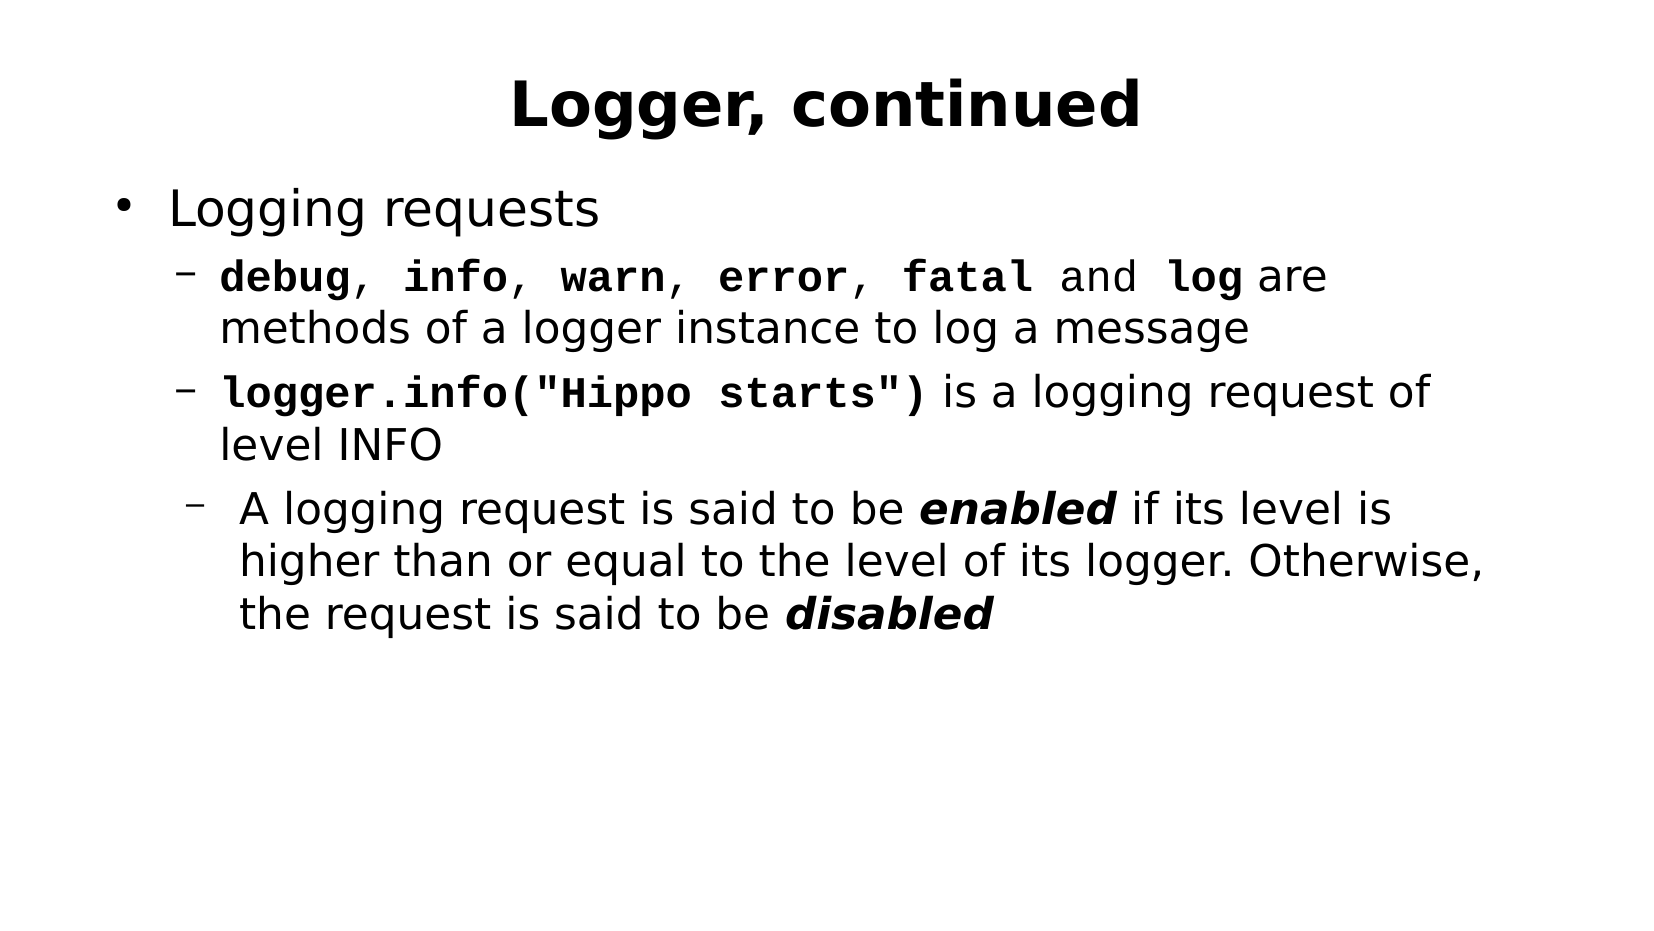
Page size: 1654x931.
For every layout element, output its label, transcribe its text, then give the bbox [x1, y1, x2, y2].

title Logger, continued [82, 36, 1571, 147]
list Logging requests debug, info, warn, error, fatal and log are methods of a logger instance to log a message logger.info("Hippo starts") is a logging request of level INFO A logging request is said to be enabled if its level is higher than or equal to the level of its logger. Otherwise, the request is said to be disabled [82, 168, 1538, 889]
